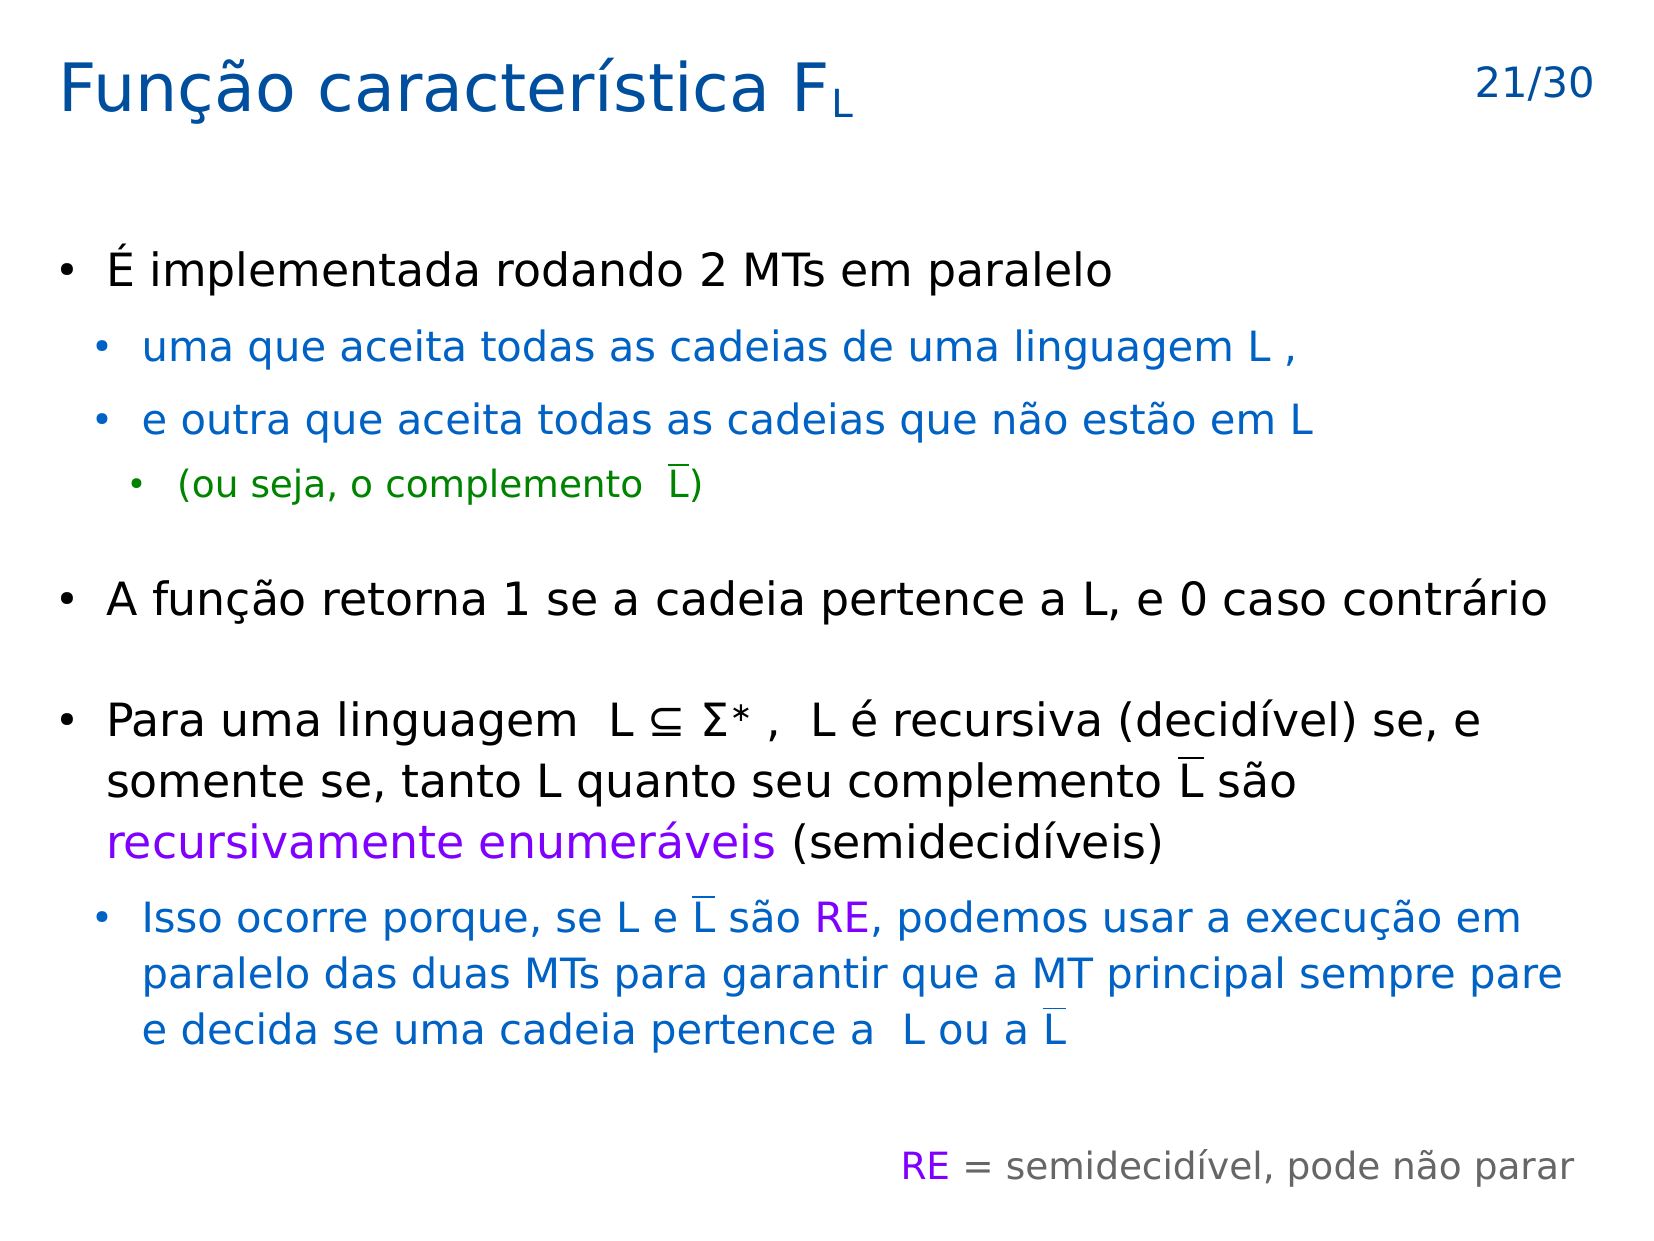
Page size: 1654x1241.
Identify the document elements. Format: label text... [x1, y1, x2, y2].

text_box RE = semidecidível, pode não parar [885, 1137, 1595, 1196]
title Função característica FL [59, 29, 1625, 148]
list É implementada rodando 2 MTs em paralelo uma que aceita todas as cadeias de uma linguagem L , e outra que aceita todas as cadeias que não estão em L (ou seja, o complemento L) A função retorna 1 se a cadeia pertence a L, e 0 caso contrário Para uma linguagem L ⊆ Σ∗ , L é recursiva (decidível) se, e somente se, tanto L quanto seu complemento L são recursivamente enumeráveis (semidecidíveis) Isso ocorre porque, se L e L são RE, podemos usar a execução em paralelo das duas MTs para garantir que a MT principal sempre pare e decida se uma cadeia pertence a L ou a L [59, 236, 1595, 1211]
